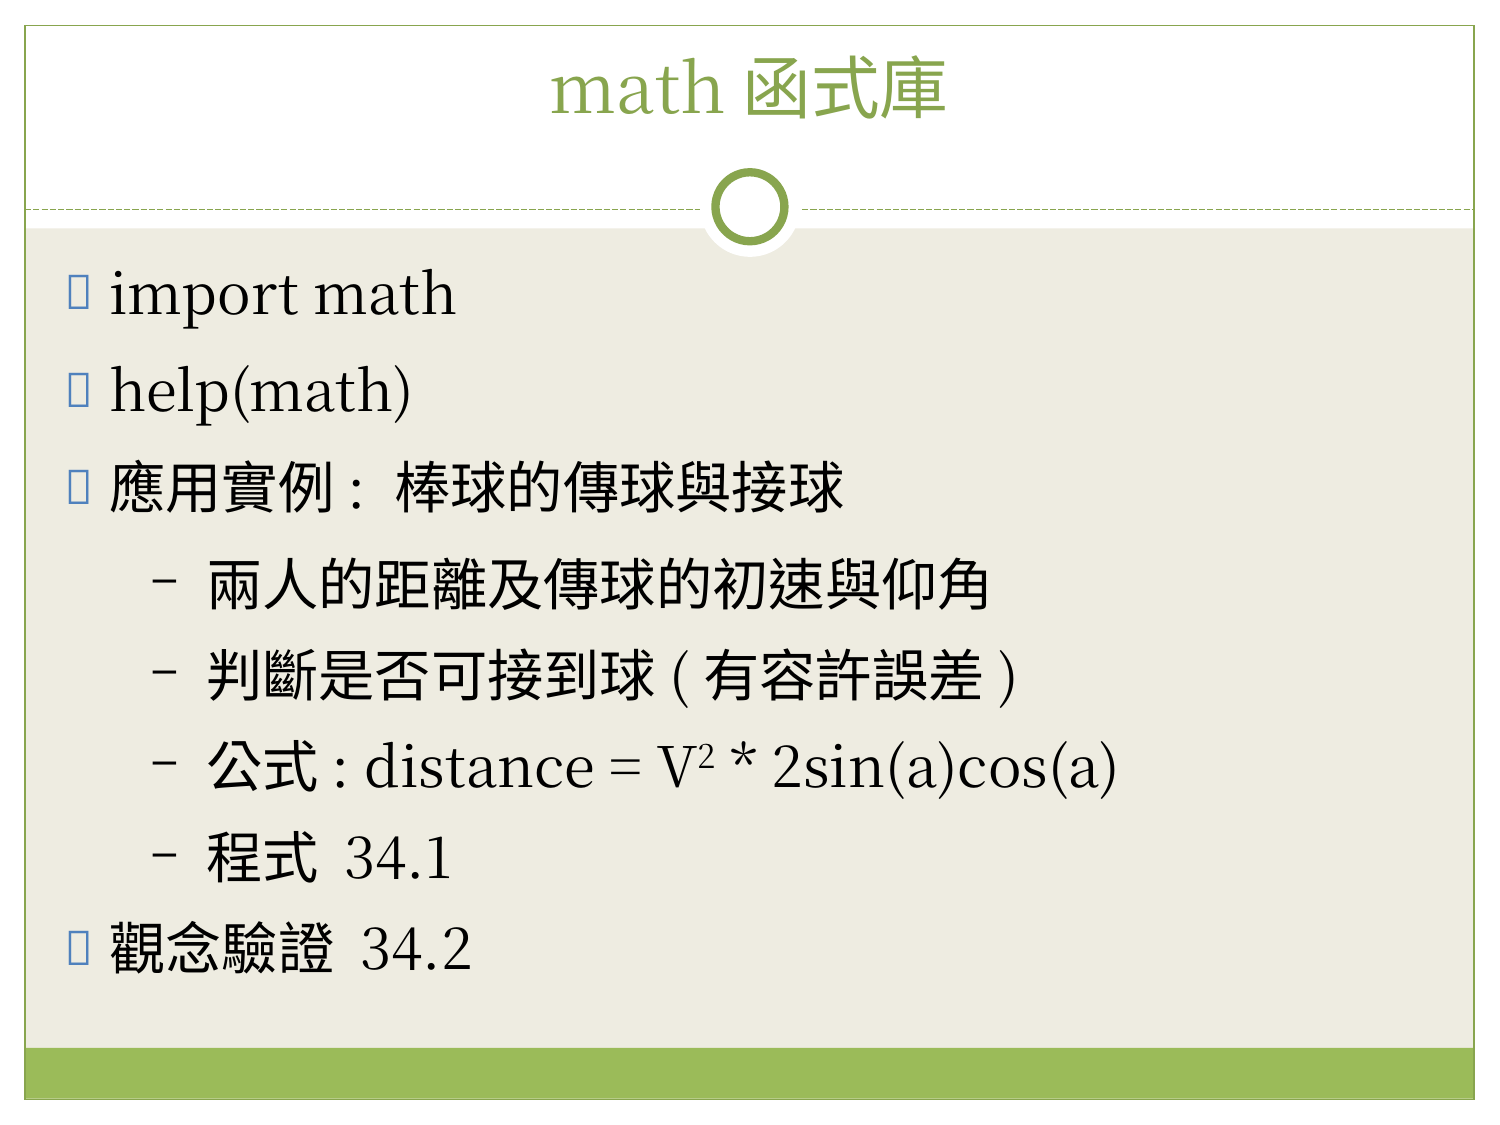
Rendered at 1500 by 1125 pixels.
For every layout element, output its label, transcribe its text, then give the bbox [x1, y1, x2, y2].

title math函式庫 [49, 37, 1450, 162]
list import math help(math) 應用實例: 棒球的傳球與接球 兩人的距離及傳球的初速與仰角 判斷是否可接到球(有容許誤差) 公式: distance = V2 * 2sin(a)cos(a) 程式 34.1 觀念驗證 34.2 [49, 250, 1445, 1001]
